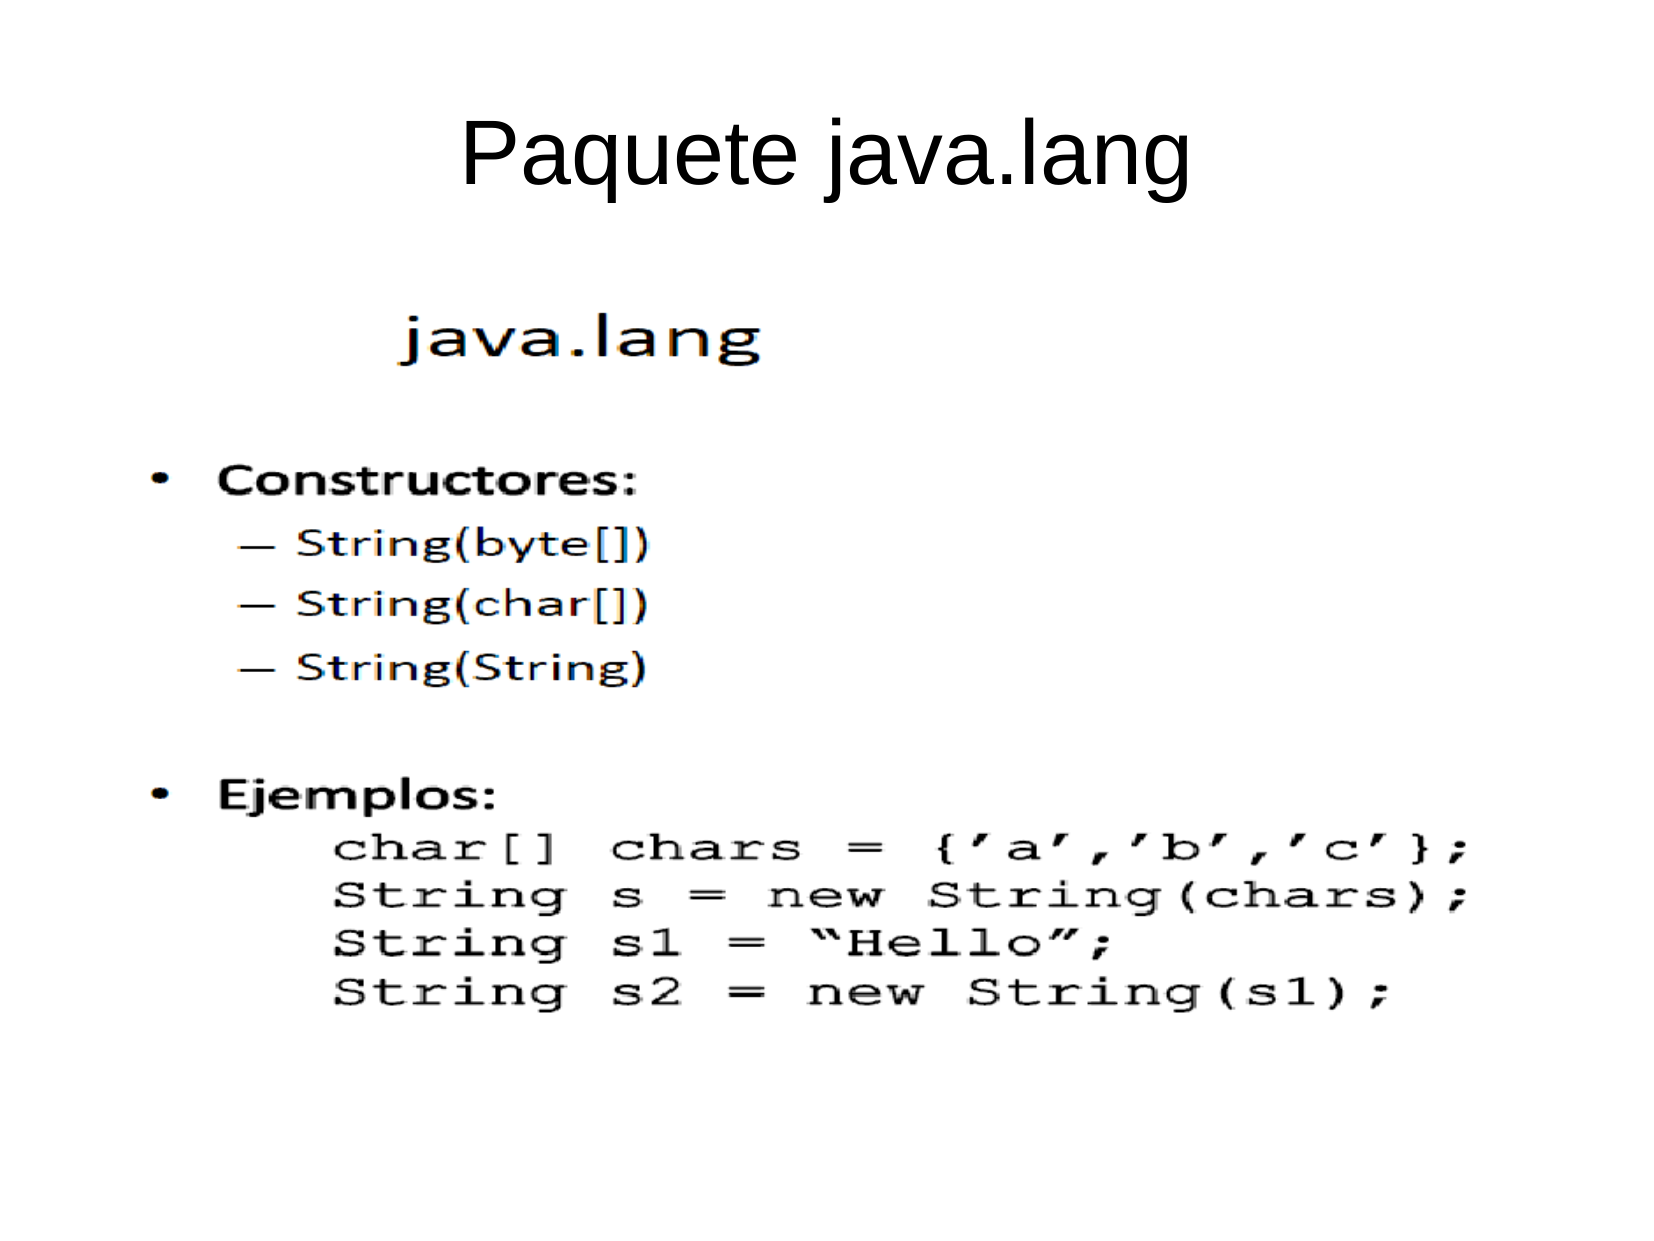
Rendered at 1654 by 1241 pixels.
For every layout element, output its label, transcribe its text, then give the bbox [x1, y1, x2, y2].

title Paquete java.lang [82, 49, 1571, 257]
picture [118, 295, 1536, 1028]
